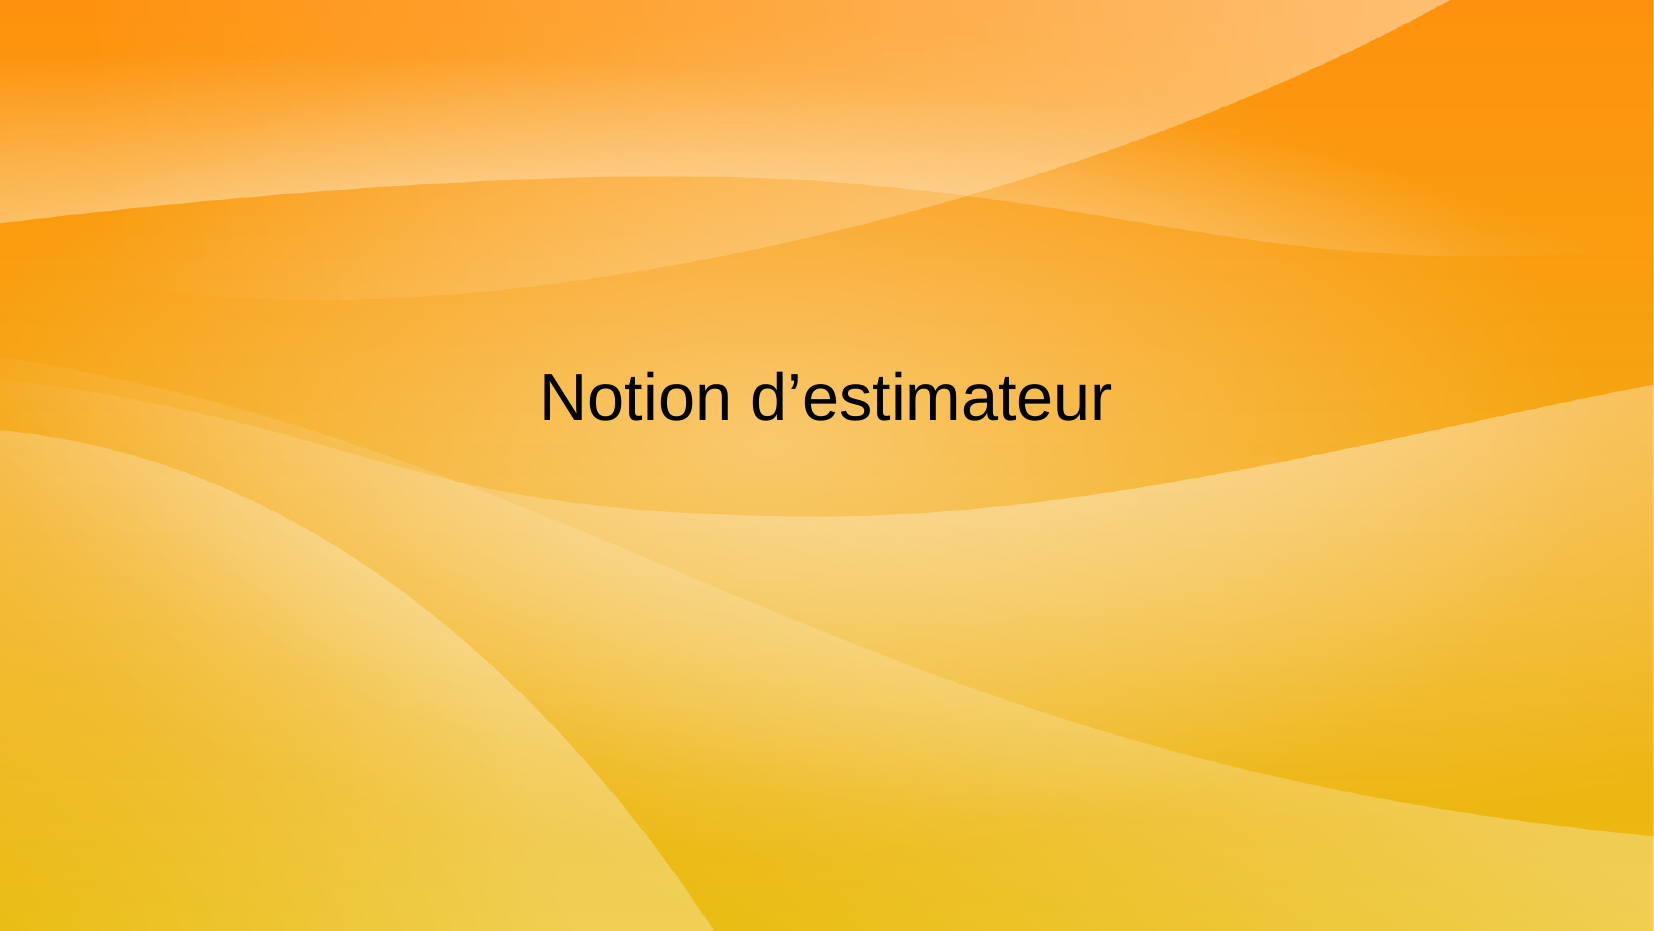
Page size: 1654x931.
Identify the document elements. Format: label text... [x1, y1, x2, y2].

subtitle Notion d’estimateur [82, 37, 1571, 757]
picture [0, 0, 1654, 931]
